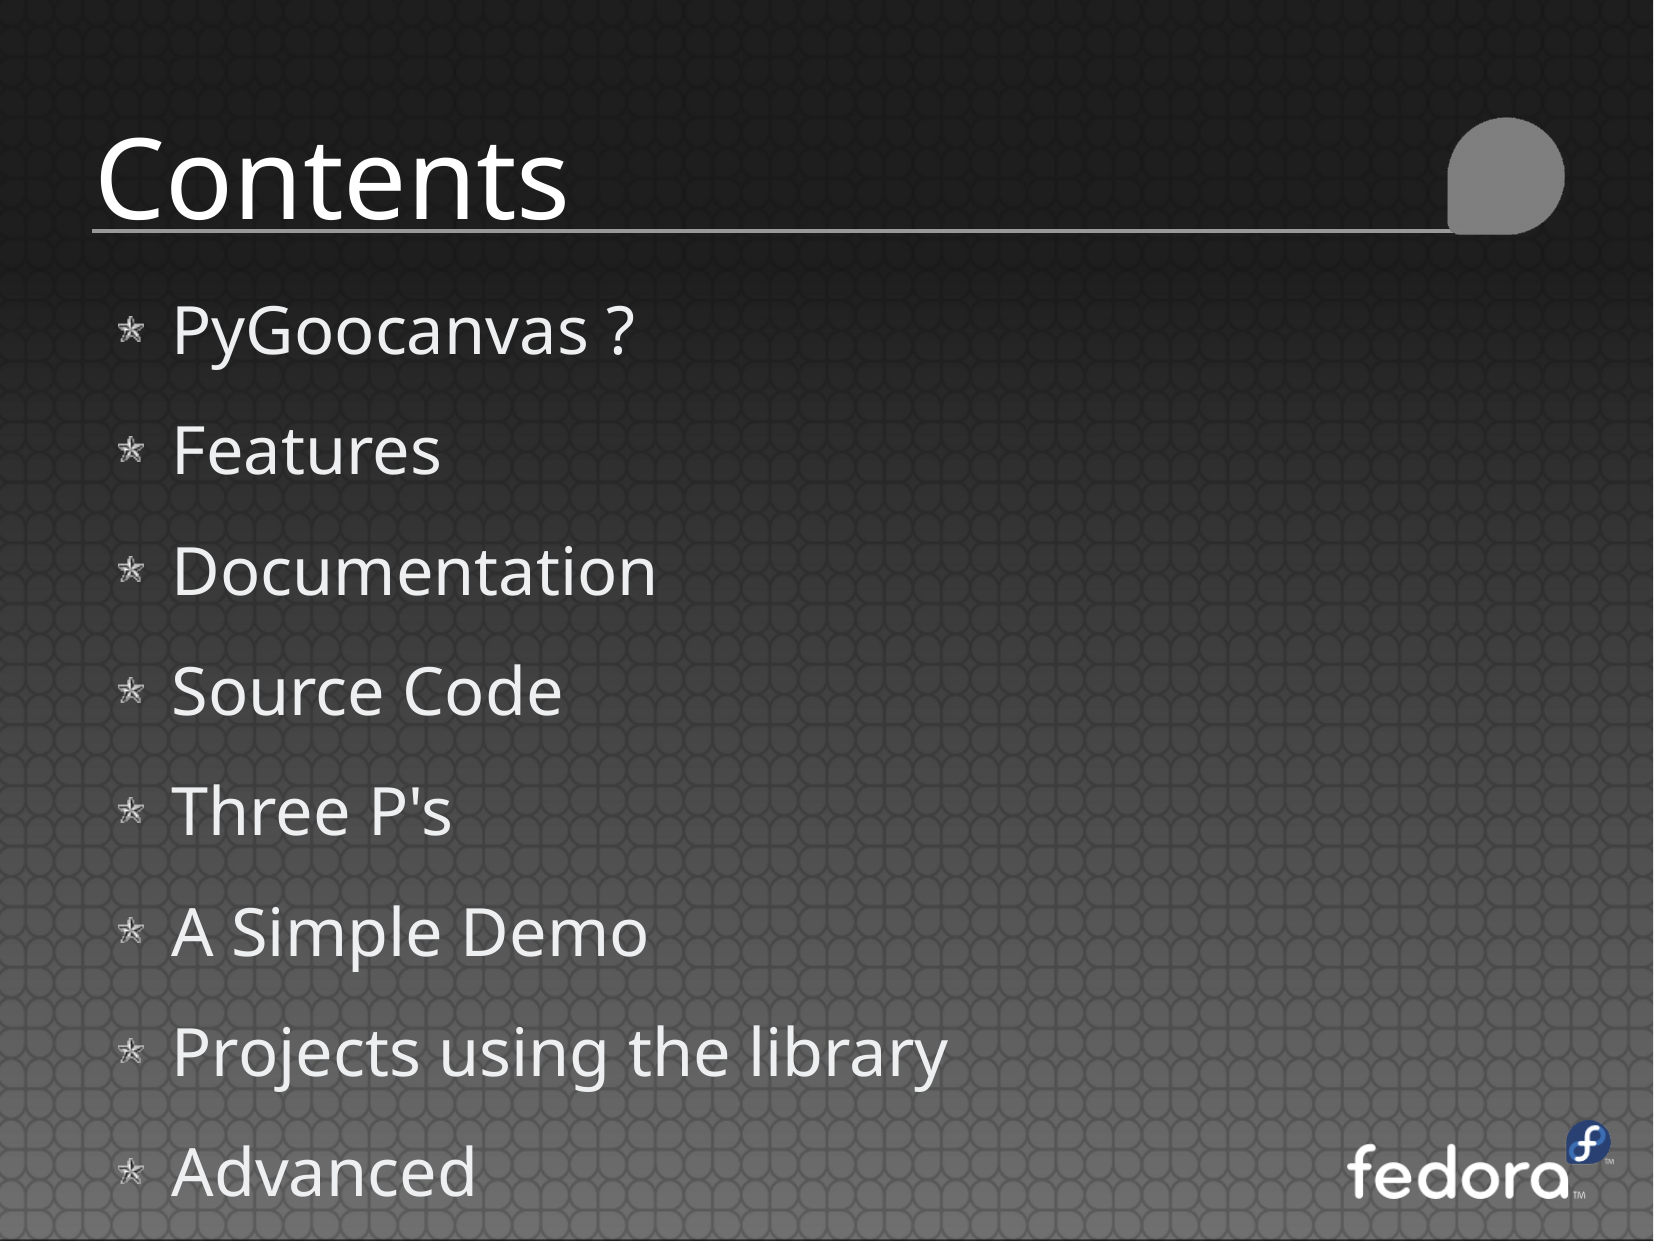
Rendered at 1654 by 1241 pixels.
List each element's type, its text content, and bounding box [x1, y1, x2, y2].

picture [0, 0, 1654, 1241]
list PyGoocanvas ? Features Documentation Source Code Three P's A Simple Demo Projects using the library Advanced [100, 283, 1503, 1169]
title Contents [94, 100, 1425, 251]
